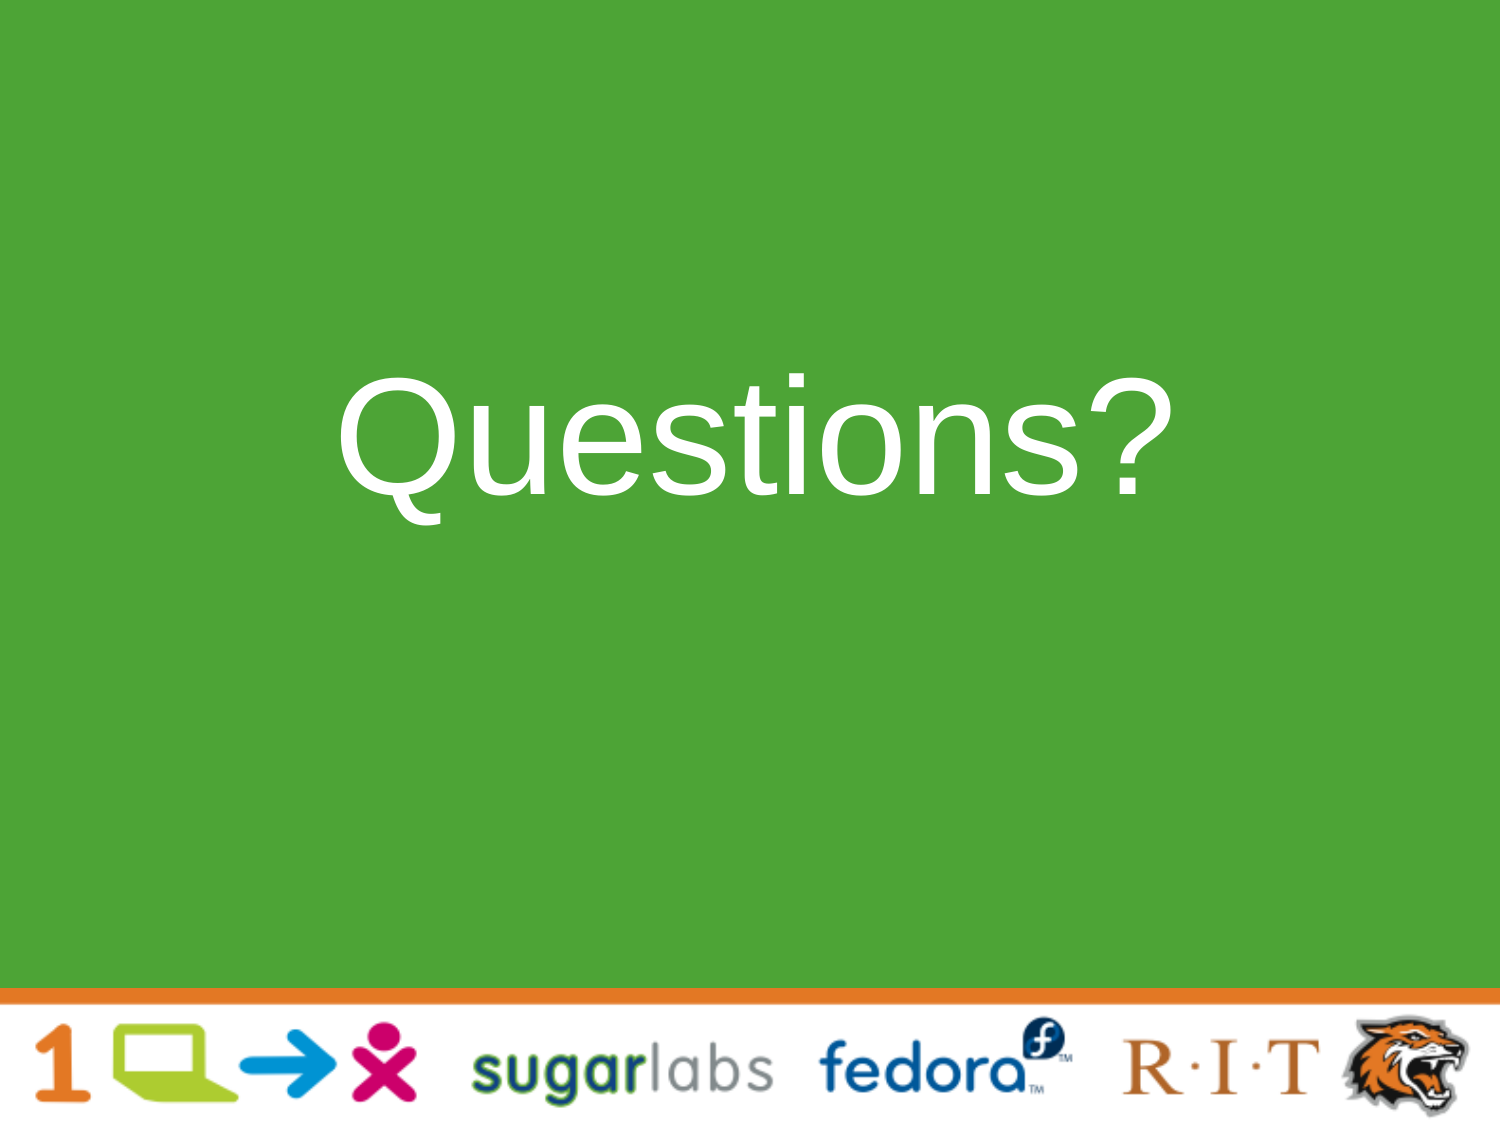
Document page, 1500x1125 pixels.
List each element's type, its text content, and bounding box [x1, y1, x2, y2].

picture [0, 988, 1500, 1125]
title Questions? [80, 320, 1431, 536]
